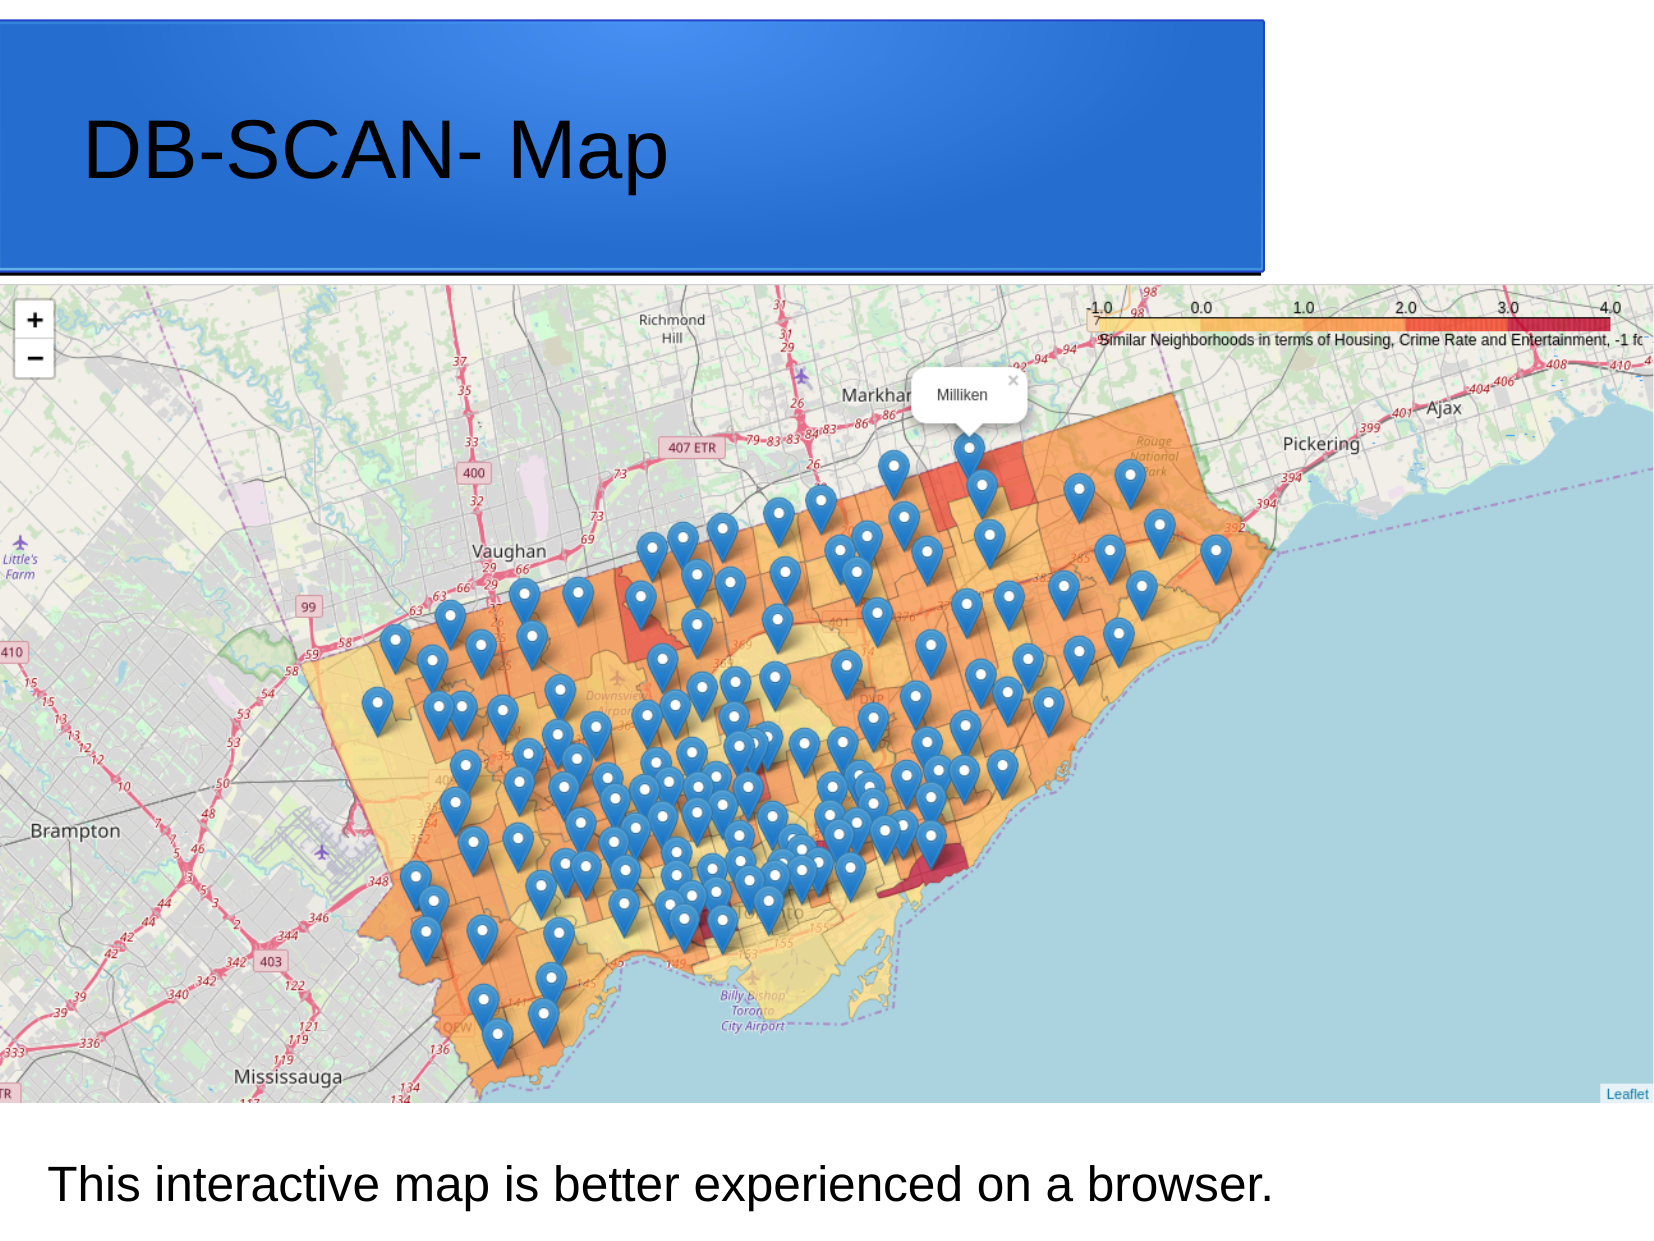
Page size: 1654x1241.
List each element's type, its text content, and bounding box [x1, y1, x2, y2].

title DB-SCAN- Map [82, 47, 1235, 252]
list This interactive map is better experienced on a browser. [26, 1156, 1516, 1216]
picture [0, 284, 1654, 1103]
